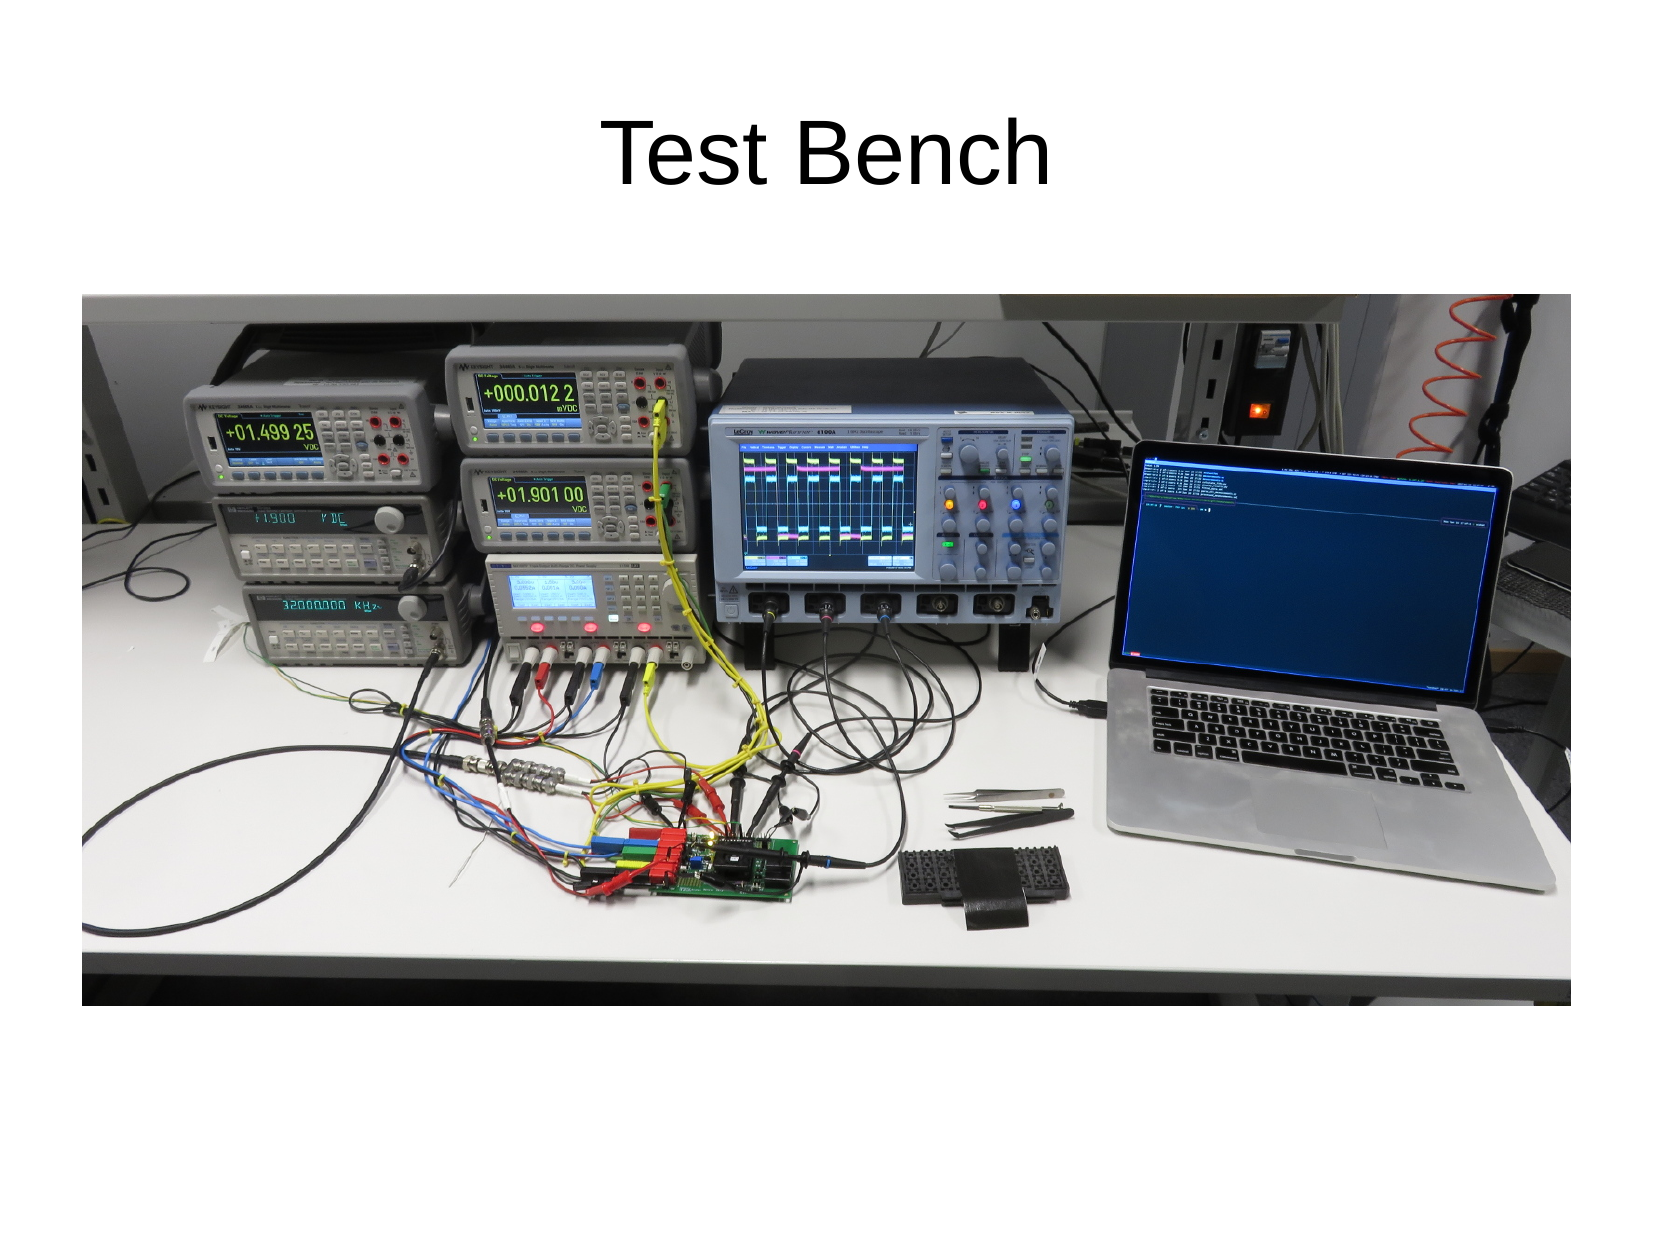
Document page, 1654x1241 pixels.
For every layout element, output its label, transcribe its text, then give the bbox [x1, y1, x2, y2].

picture [82, 294, 1571, 1006]
title Test Bench [82, 49, 1571, 257]
